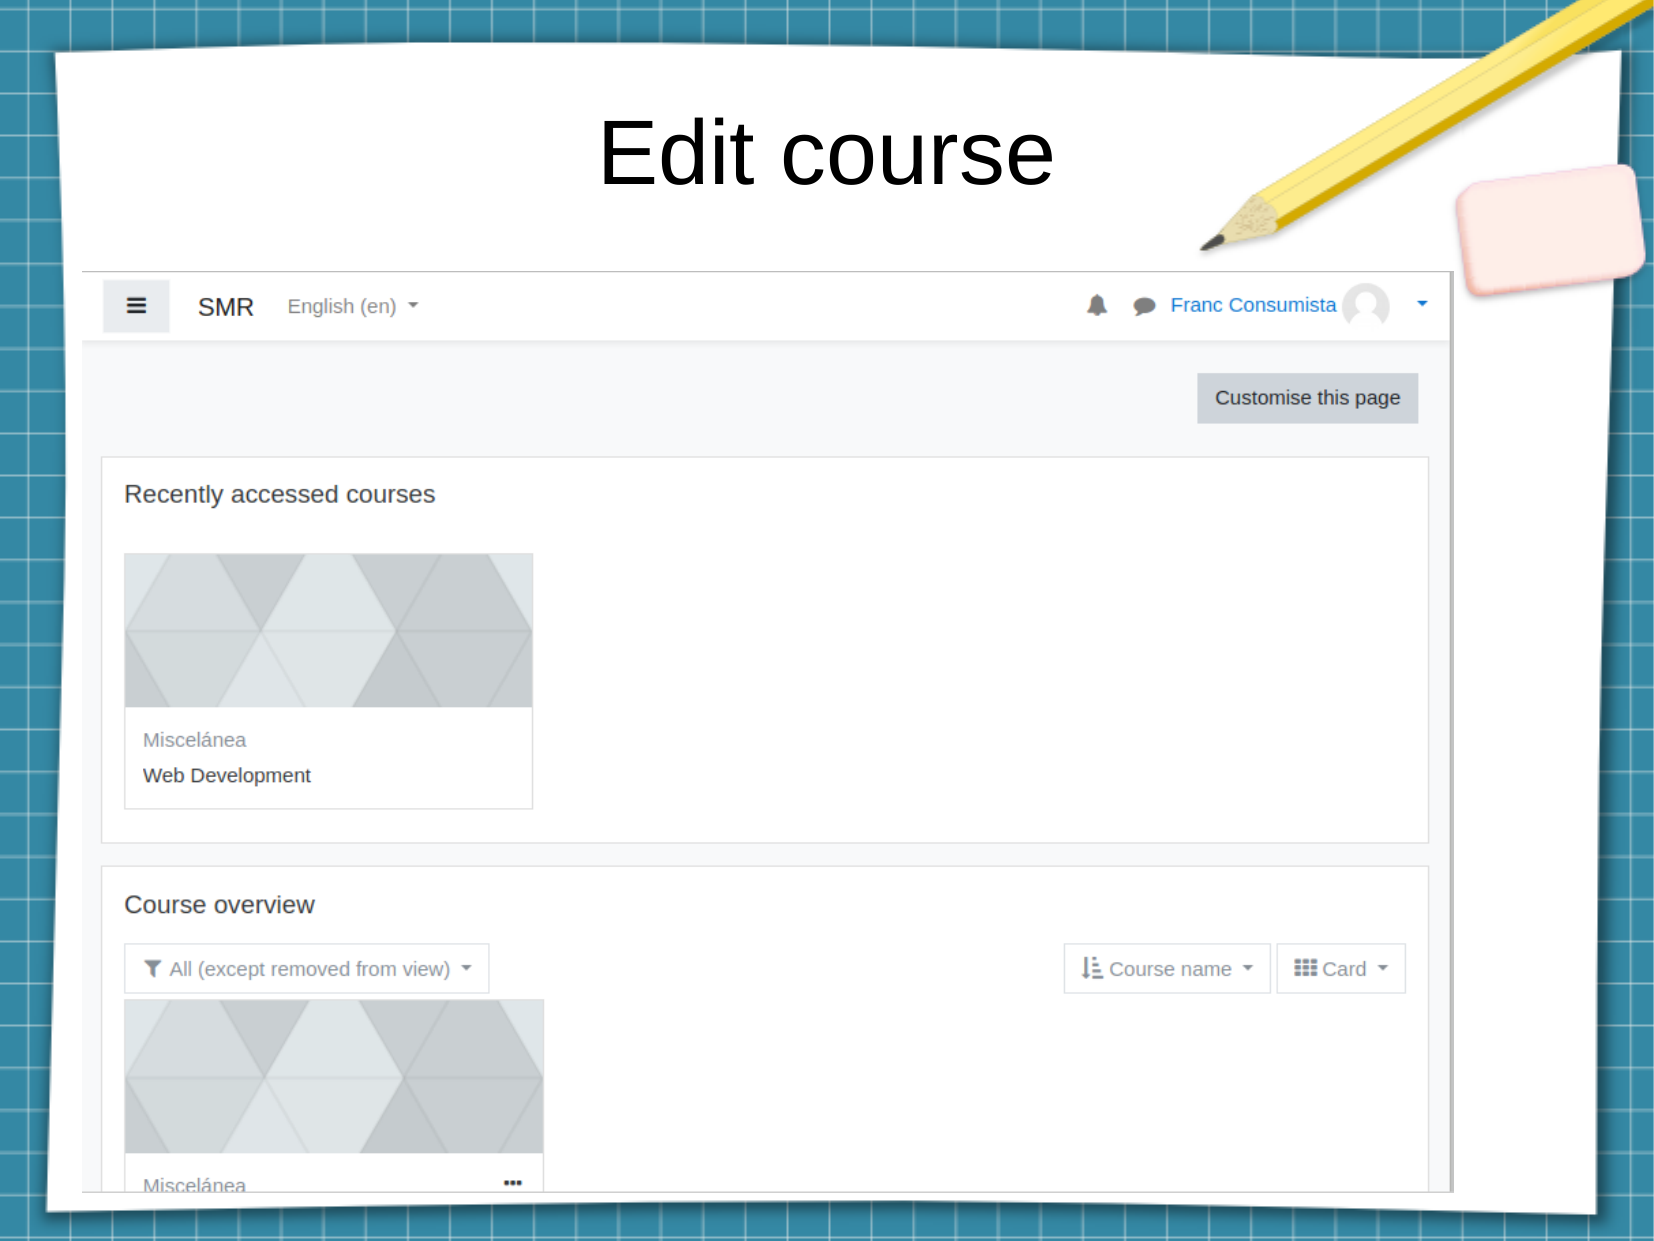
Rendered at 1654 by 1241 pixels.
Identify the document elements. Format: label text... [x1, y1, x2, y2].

title Edit course [82, 49, 1572, 257]
picture [0, 0, 1654, 1241]
